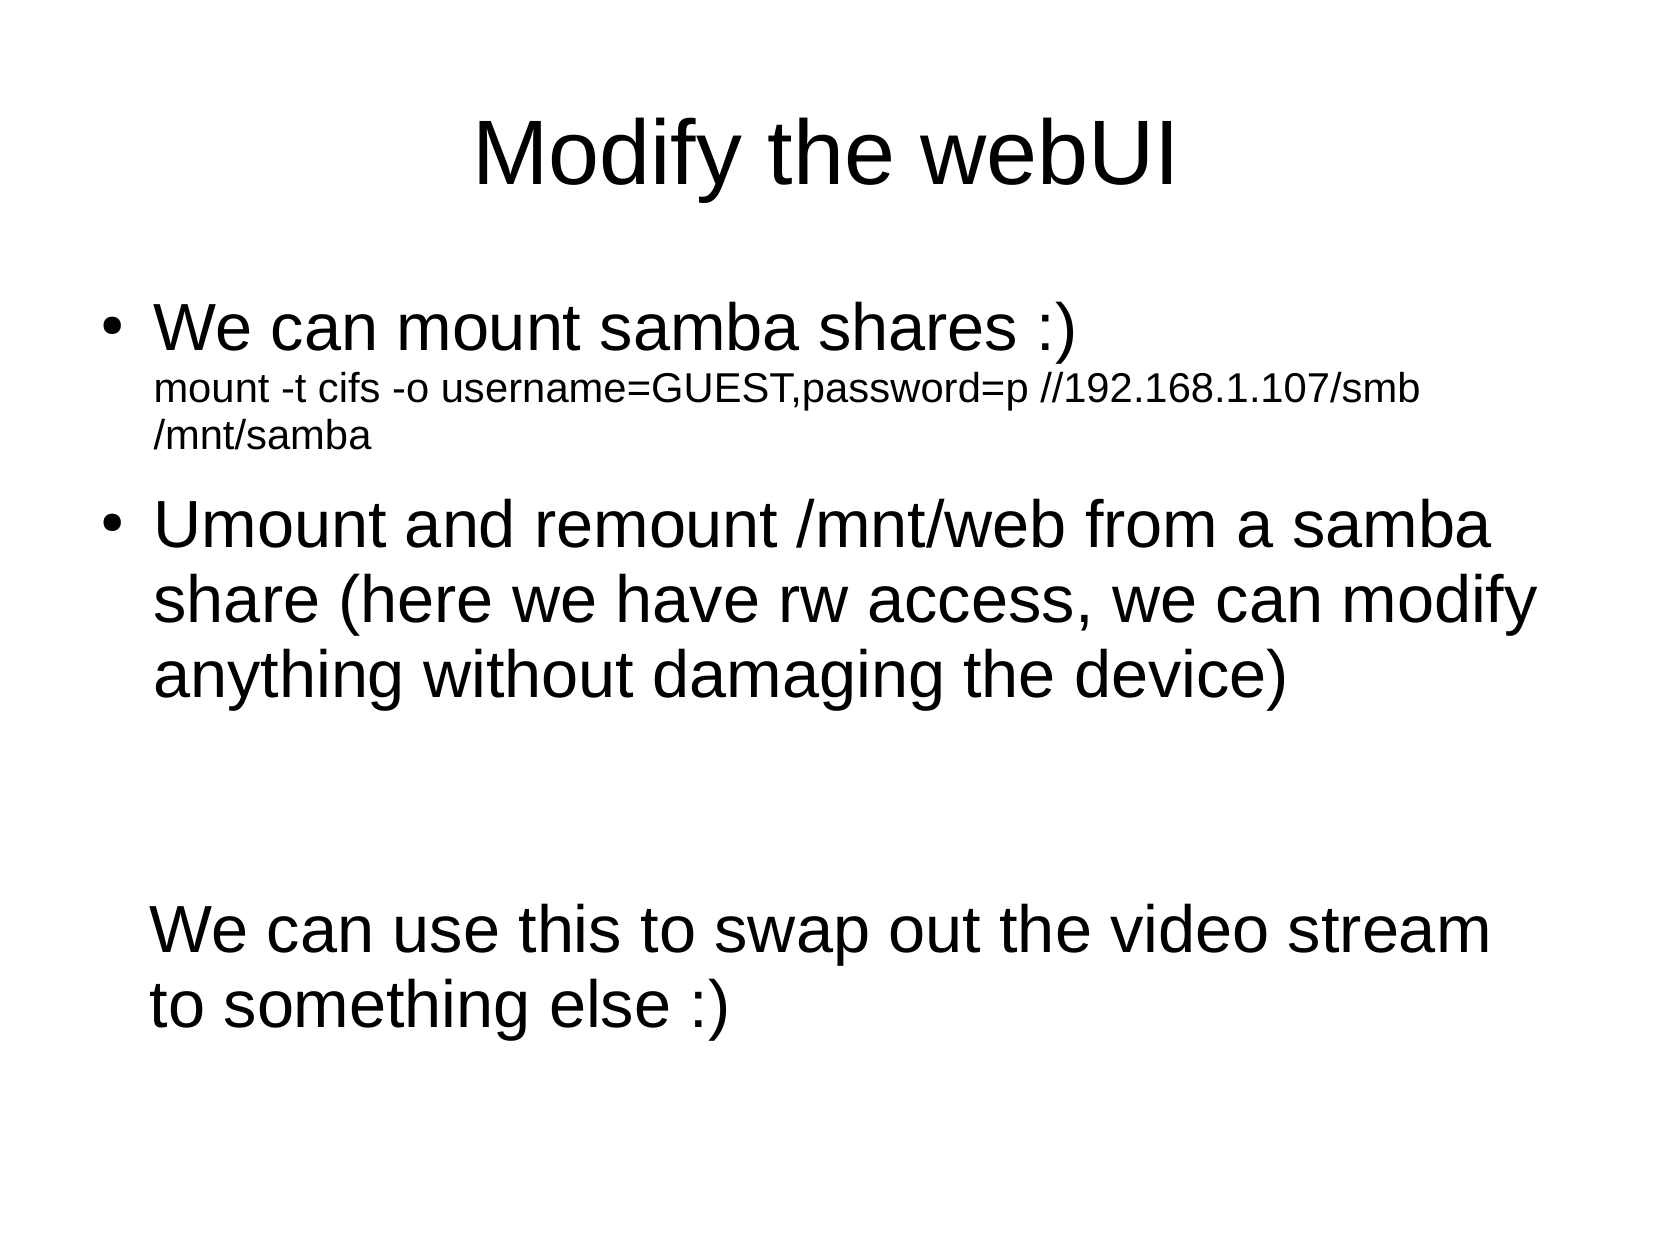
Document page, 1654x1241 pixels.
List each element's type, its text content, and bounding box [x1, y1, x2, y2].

title Modify the webUI [82, 49, 1571, 257]
text_box We can use this to swap out the video stream to something else :) [135, 885, 1513, 1050]
list We can mount samba shares :) mount -t cifs -o username=GUEST,password=p //192.168.1.107/smb /mnt/samba Umount and remount /mnt/web from a samba share (here we have rw access, we can modify anything without damaging the device) [82, 290, 1571, 1010]
